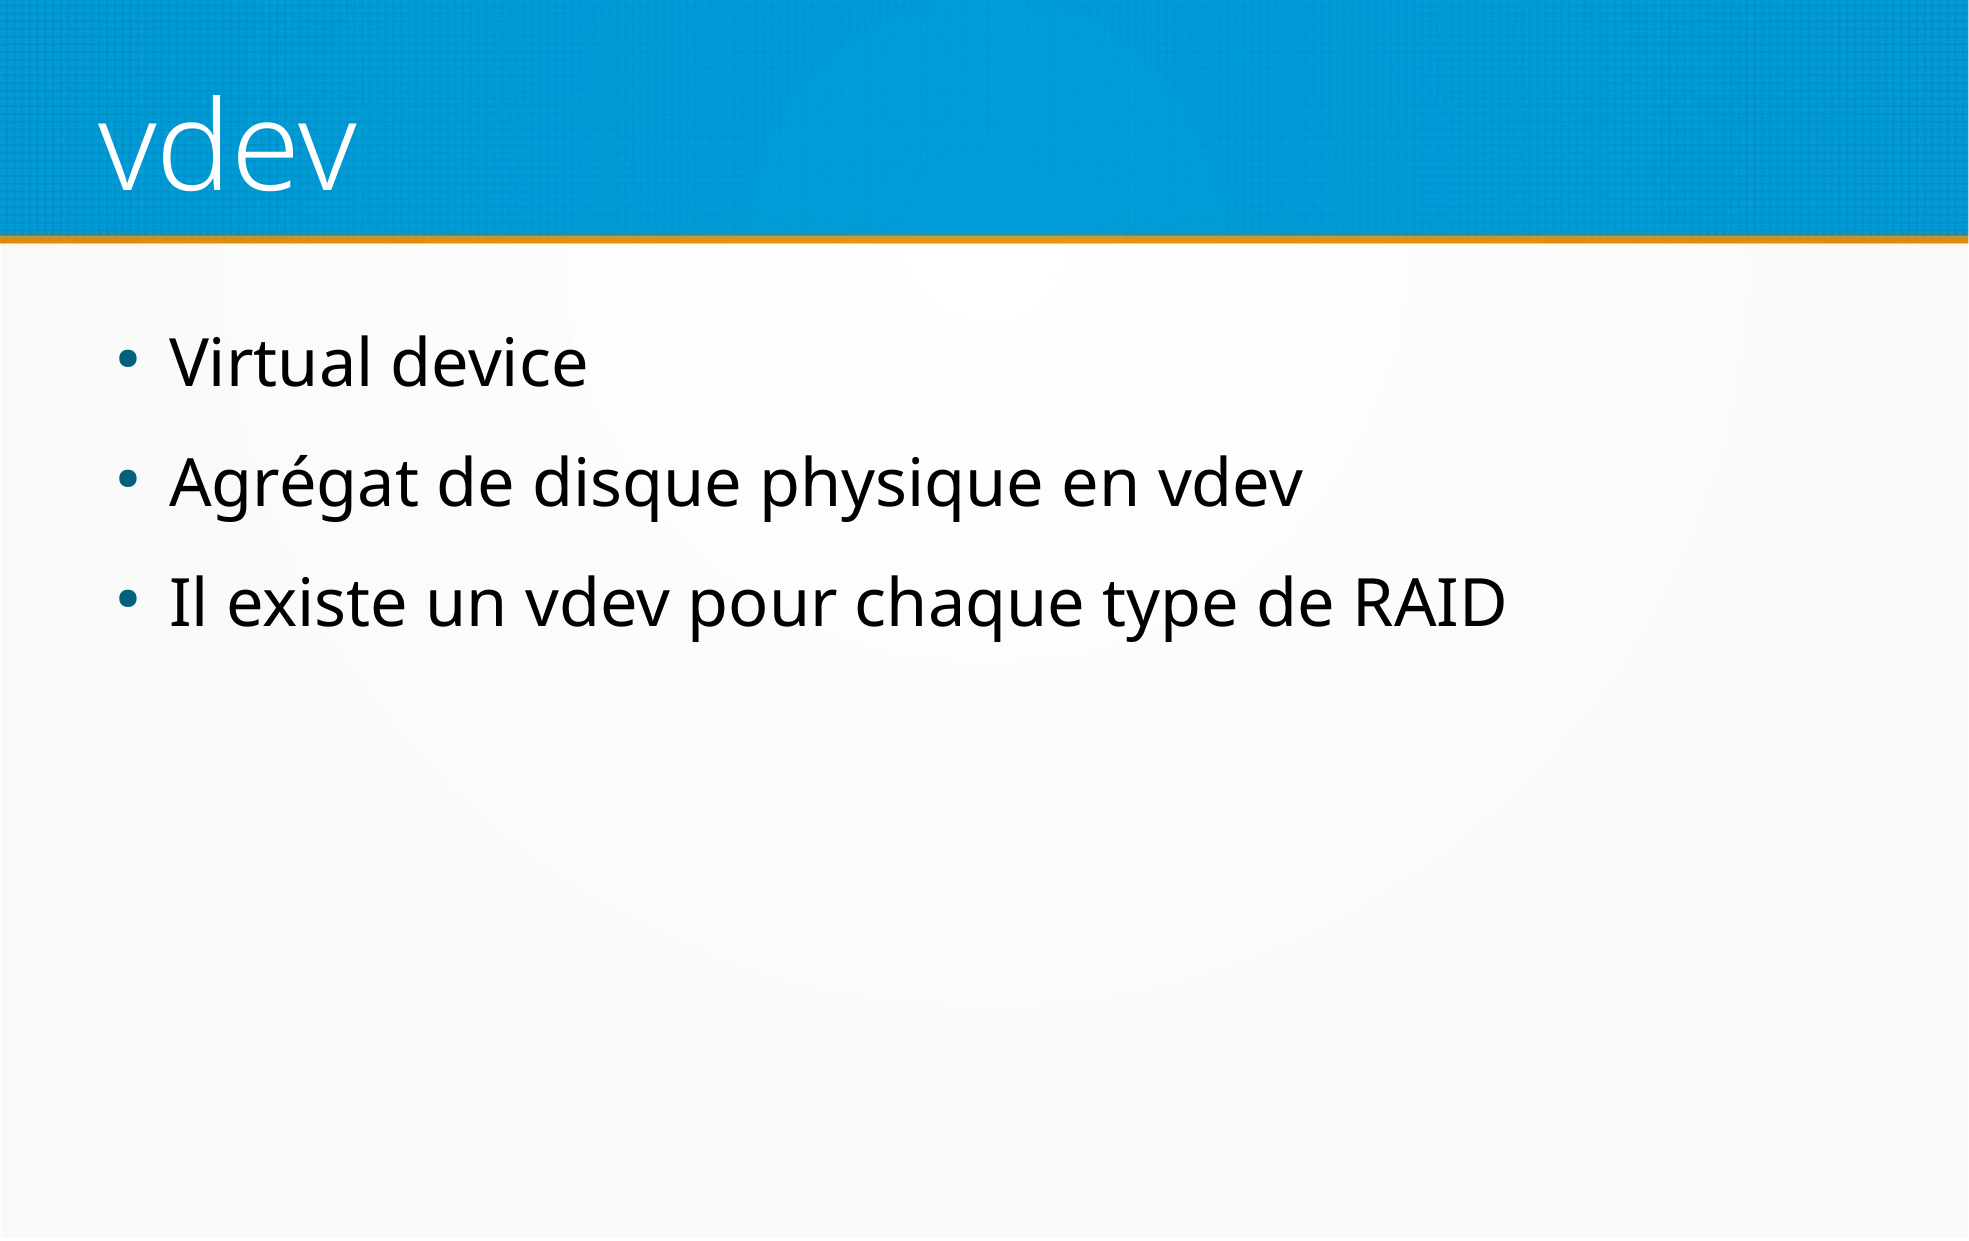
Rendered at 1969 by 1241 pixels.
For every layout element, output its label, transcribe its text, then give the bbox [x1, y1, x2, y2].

title vdev [98, 19, 1870, 227]
picture [0, 233, 1969, 1241]
list Virtual device Agrégat de disque physique en vdev Il existe un vdev pour chaque type de RAID [98, 315, 1861, 1081]
